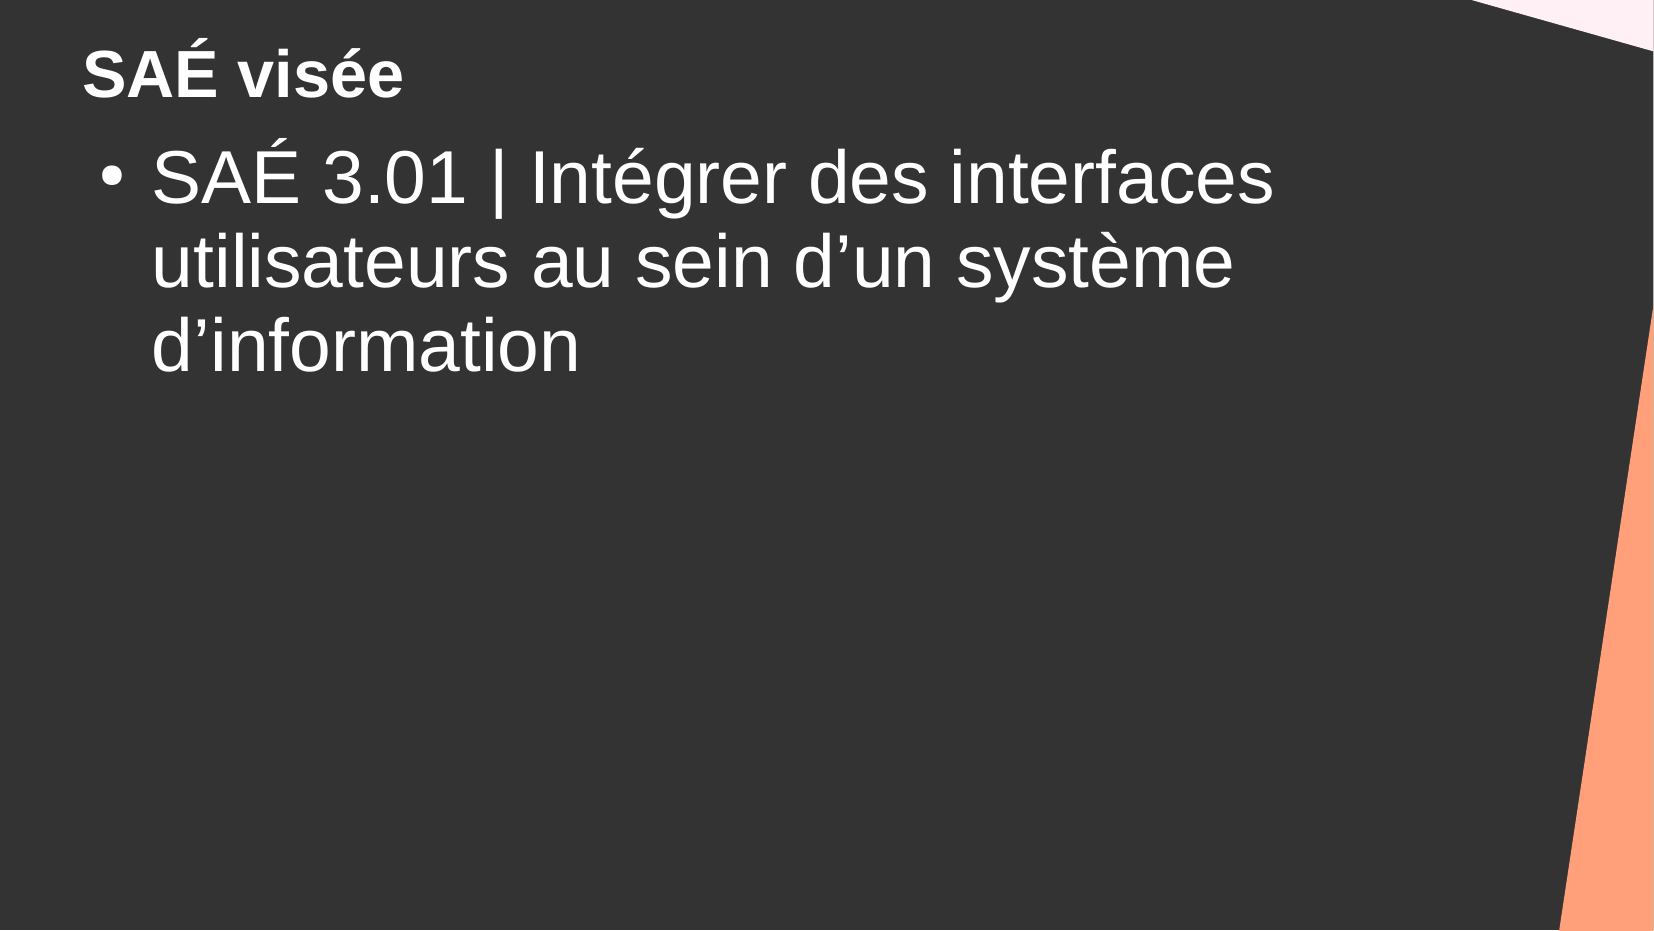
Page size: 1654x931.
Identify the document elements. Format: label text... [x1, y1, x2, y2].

title SAÉ visée [82, 37, 1571, 122]
list SAÉ 3.01 | Intégrer des interfaces utilisateurs au sein d’un système d’information [80, 135, 1620, 721]
text_box [1559, 301, 1654, 931]
text_box [1471, 0, 1654, 52]
